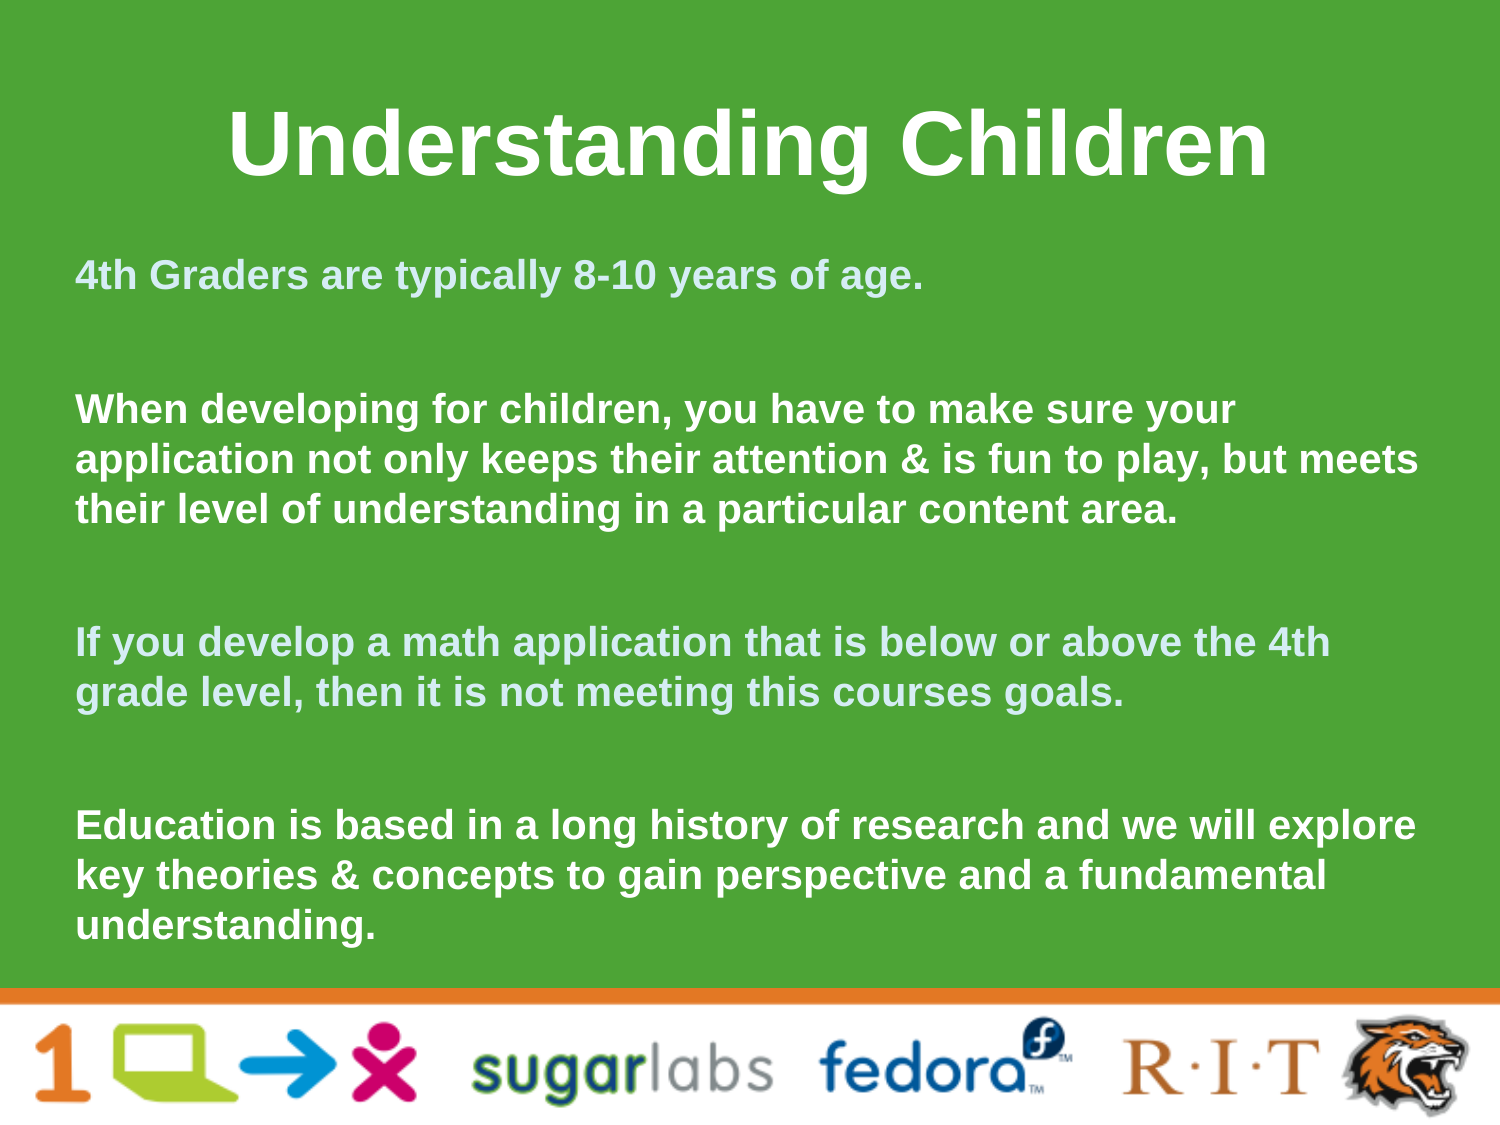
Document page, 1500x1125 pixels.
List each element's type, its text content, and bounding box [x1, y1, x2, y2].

title Understanding Children [75, 45, 1425, 227]
subtitle 4th Graders are typically 8-10 years of age. When developing for children, you have to make sure your application not only keeps their attention & is fun to play, but meets their level of understanding in a particular content area. If you develop a math application that is below or above the 4th grade level, then it is not meeting this courses goals. Education is based in a long history of research and we will explore key theories & concepts to gain perspective and a fundamental understanding. [75, 227, 1425, 970]
picture [0, 988, 1500, 1125]
